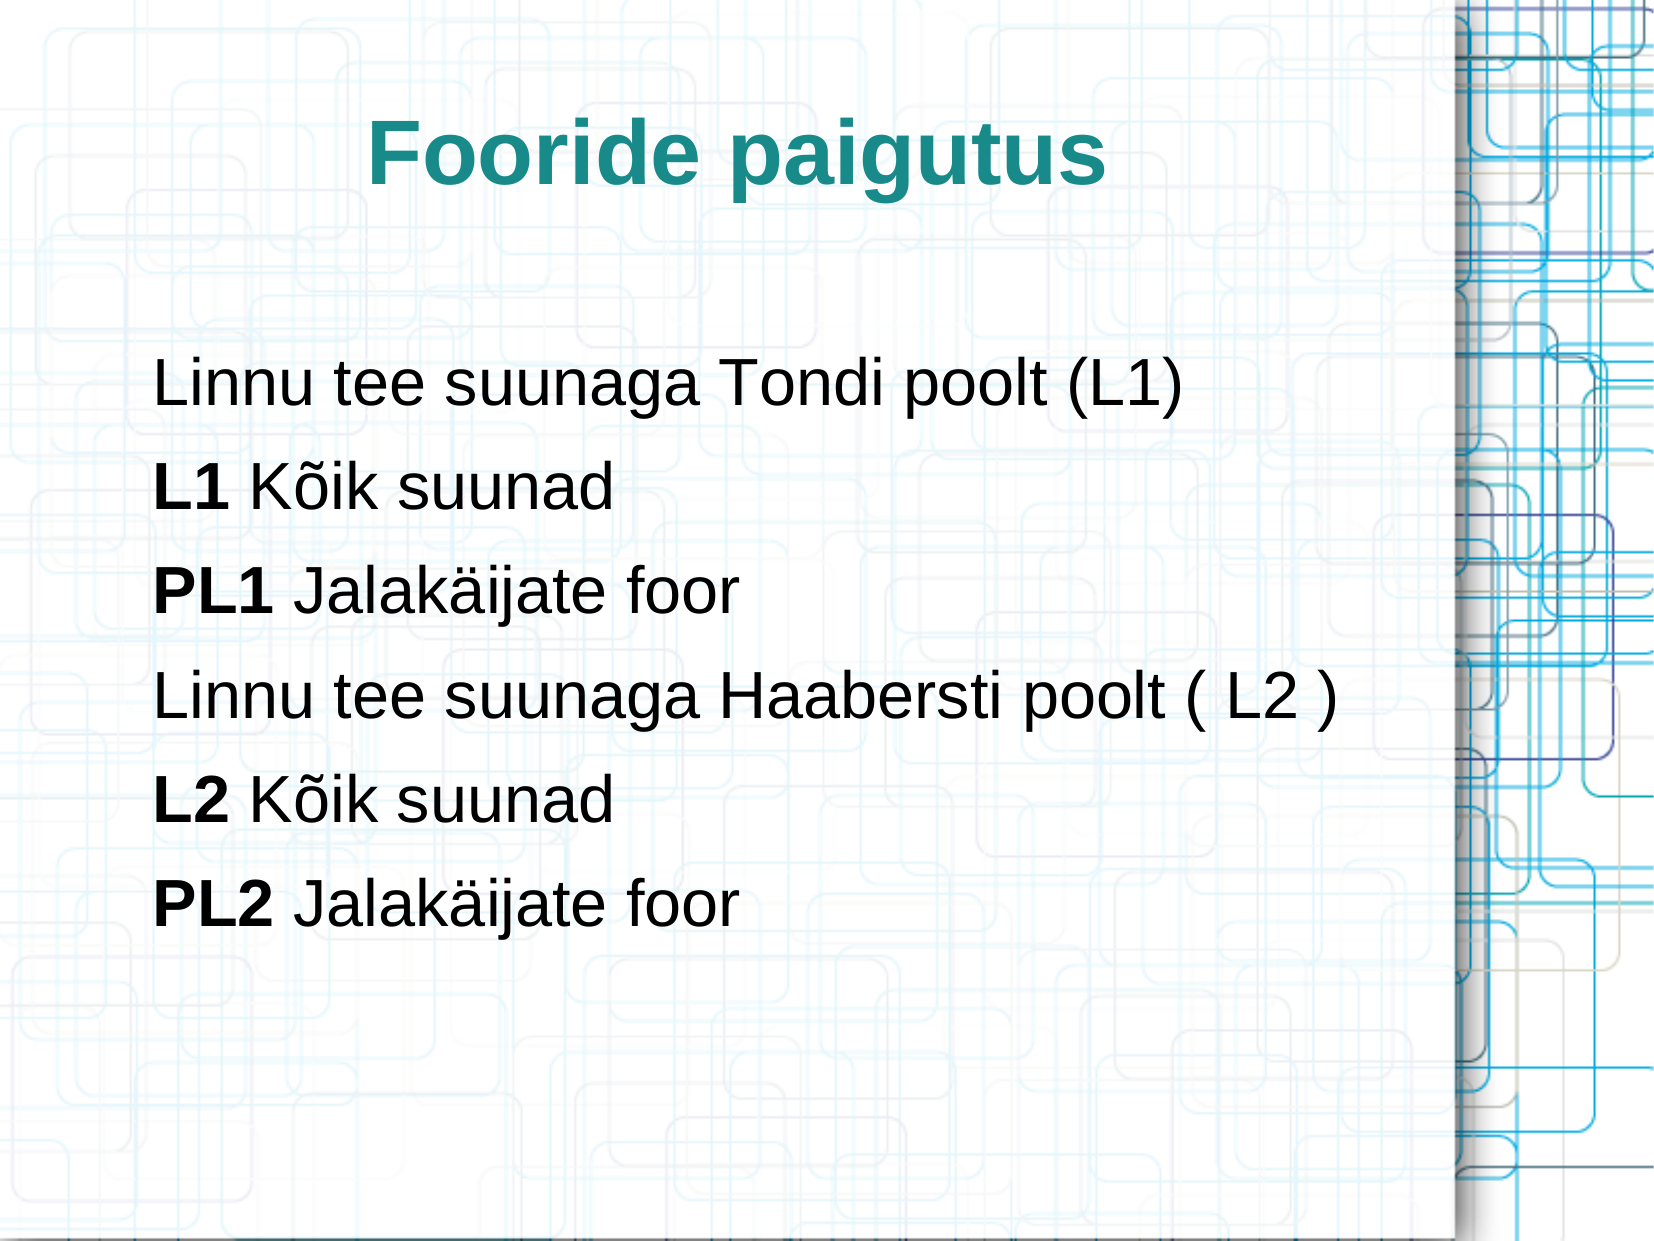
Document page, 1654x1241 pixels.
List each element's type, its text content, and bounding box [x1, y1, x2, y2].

title Fooride paigutus [59, 49, 1418, 257]
list Linnu tee suunaga Tondi poolt (L1) L1 Kõik suunad PL1 Jalakäijate foor Linnu tee suunaga Haabersti poolt ( L2 ) L2 Kõik suunad PL2 Jalakäijate foor [152, 344, 1534, 1127]
picture [0, 0, 1654, 1241]
